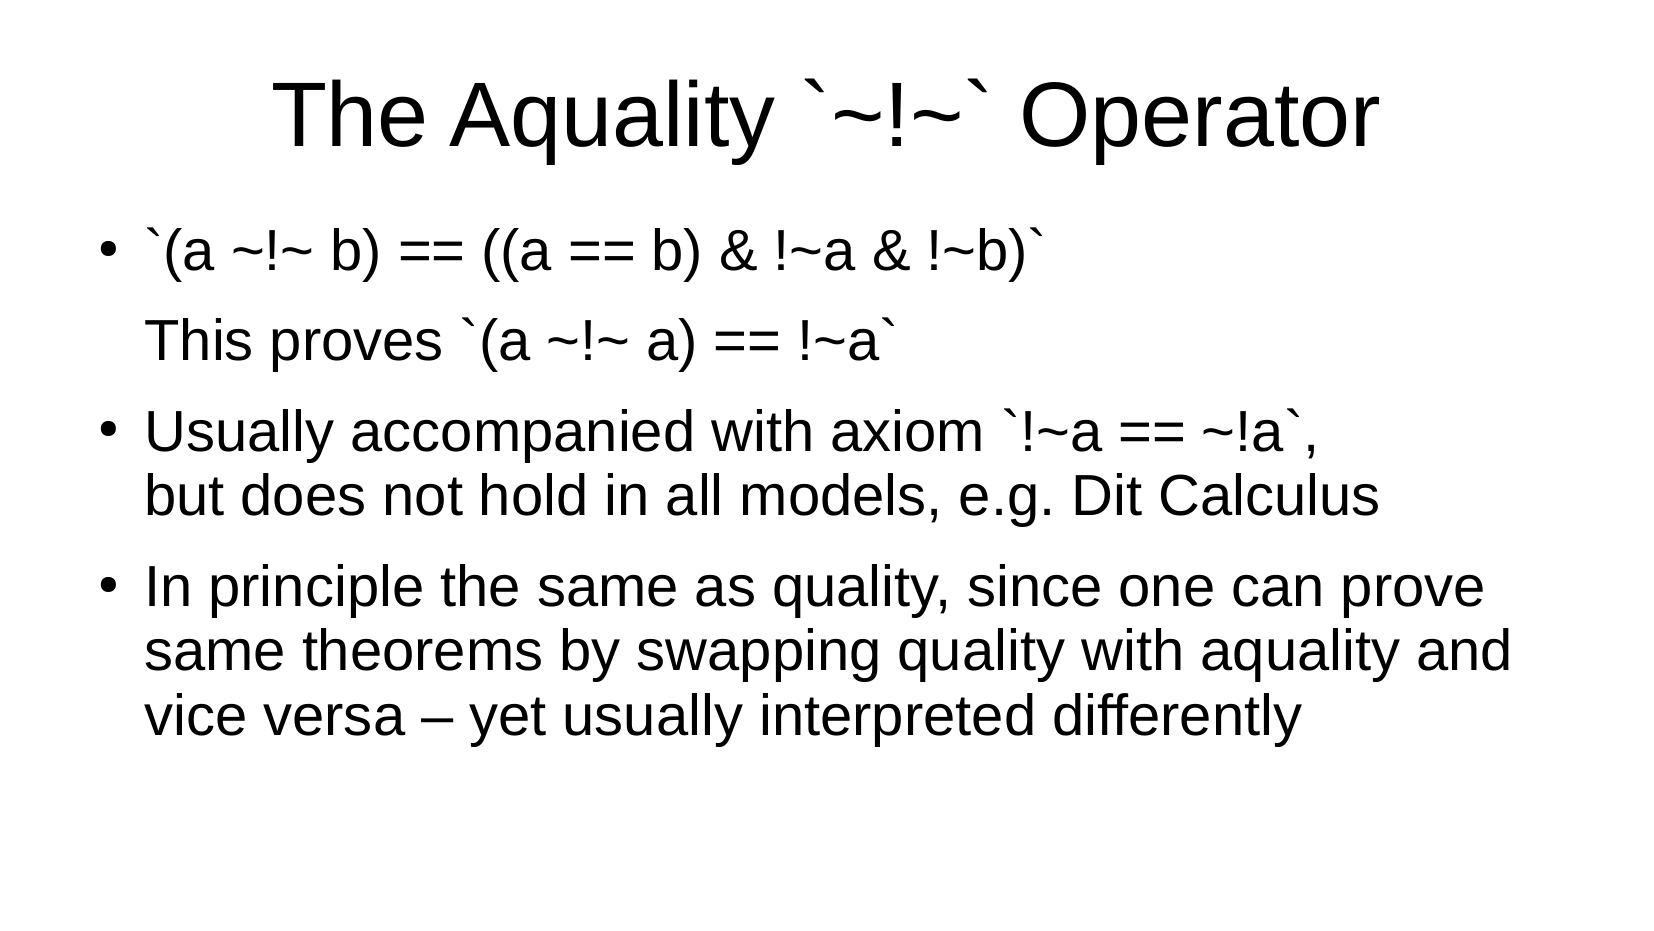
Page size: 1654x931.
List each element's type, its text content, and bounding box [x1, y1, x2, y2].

title The Aquality `~!~` Operator [82, 37, 1571, 193]
list `(a ~!~ b) == ((a == b) & !~a & !~b)` This proves `(a ~!~ a) == !~a` Usually accompanied with axiom `!~a == ~!a`, but does not hold in all models, e.g. Dit Calculus In principle the same as quality, since one can prove same theorems by swapping quality with aquality and vice versa – yet usually interpreted differently [82, 217, 1571, 758]
